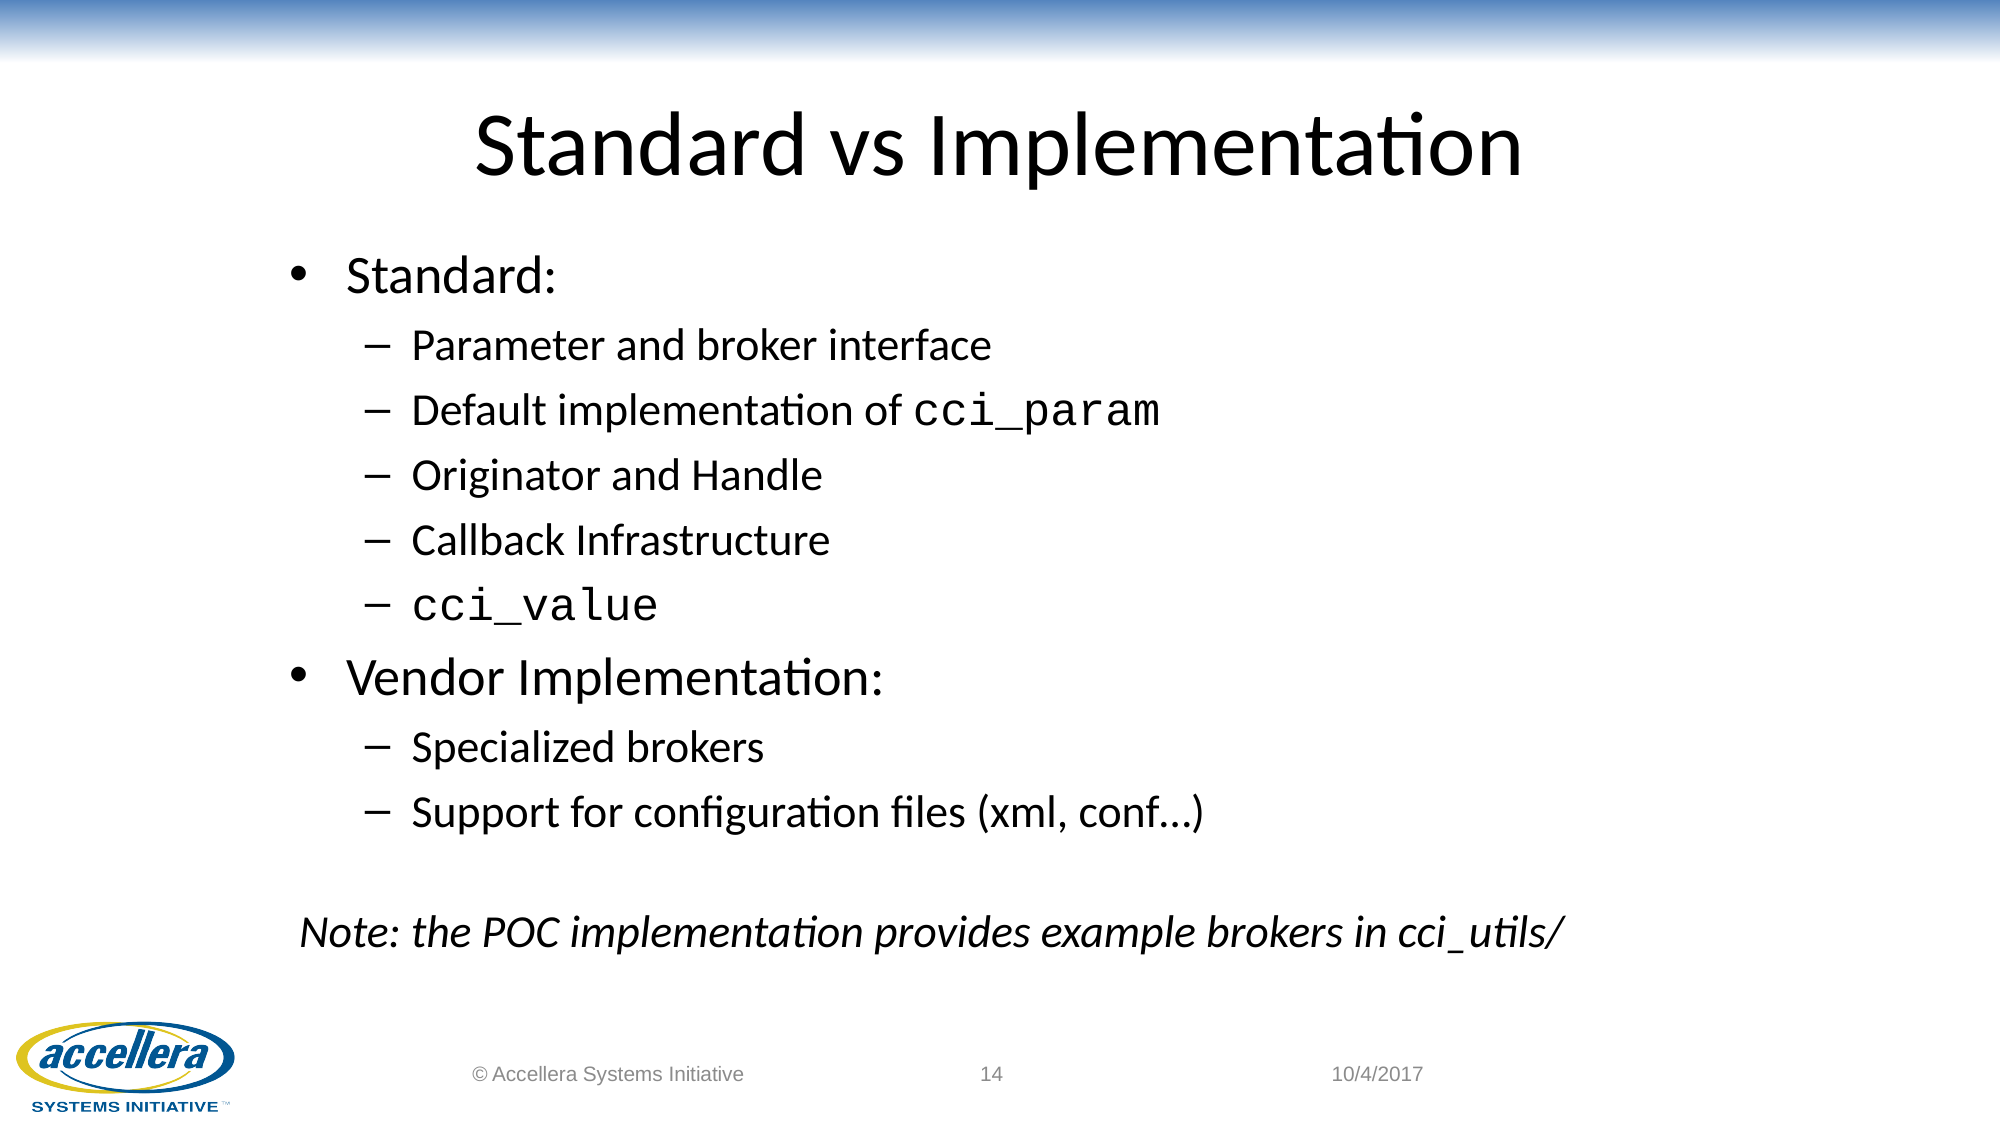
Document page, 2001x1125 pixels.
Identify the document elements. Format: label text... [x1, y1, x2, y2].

picture [16, 1021, 235, 1112]
title Standard vs Implementation [99, 45, 1900, 233]
text_box Standard: Parameter and broker interface Default implementation of cci_param Originator and Handle Callback Infrastructure cci_value Vendor Implementation: Specialized brokers Support for configuration files (xml, conf…) Note: the POC implementation provides example brokers in cci_utils/ [275, 232, 1725, 970]
footer © Accellera Systems Initiative [366, 1042, 850, 1103]
slide_number 10/4/2017 [1316, 1042, 1550, 1103]
slide_number <number> [850, 1042, 1184, 1103]
